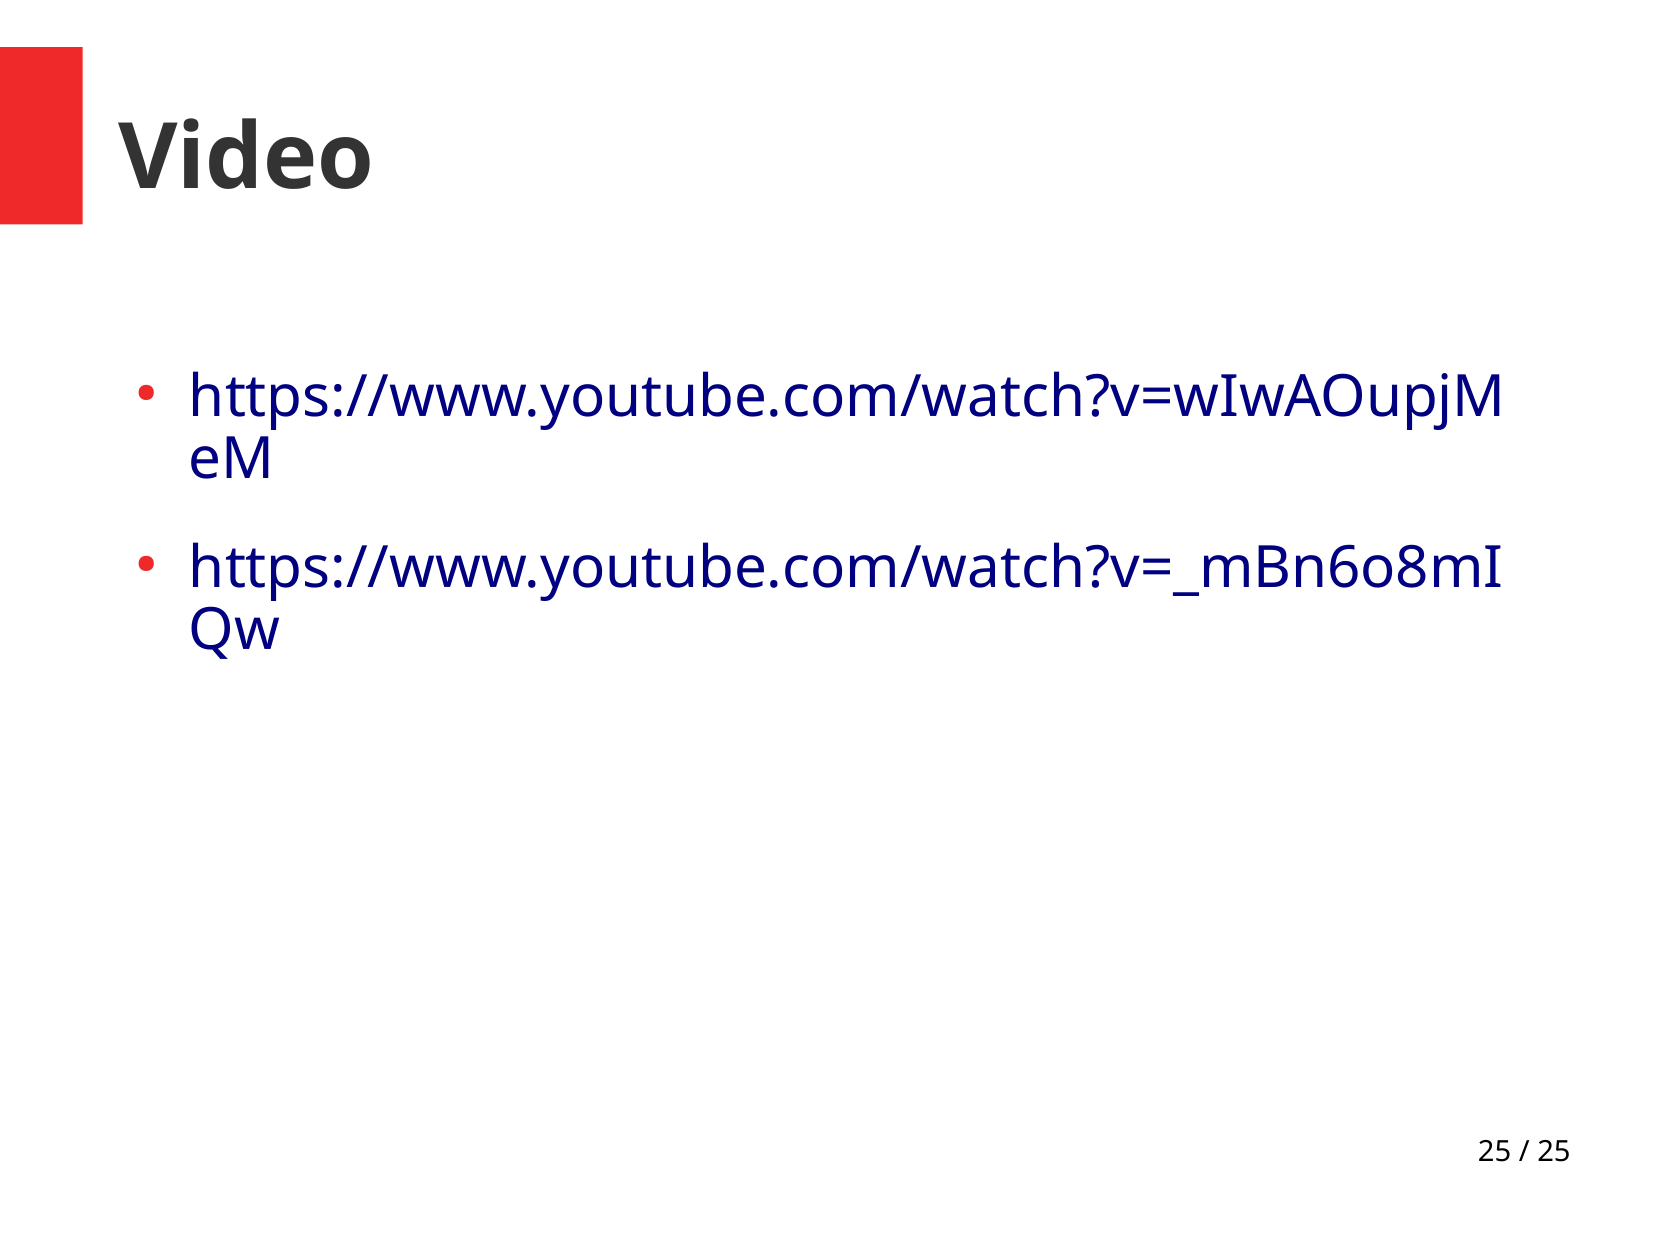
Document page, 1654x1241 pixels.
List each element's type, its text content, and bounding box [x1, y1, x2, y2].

title Video [118, 49, 1571, 257]
list https://www.youtube.com/watch?v=wIwAOupjMeM https://www.youtube.com/watch?v=_mBn6o8mIQw [118, 354, 1536, 1074]
